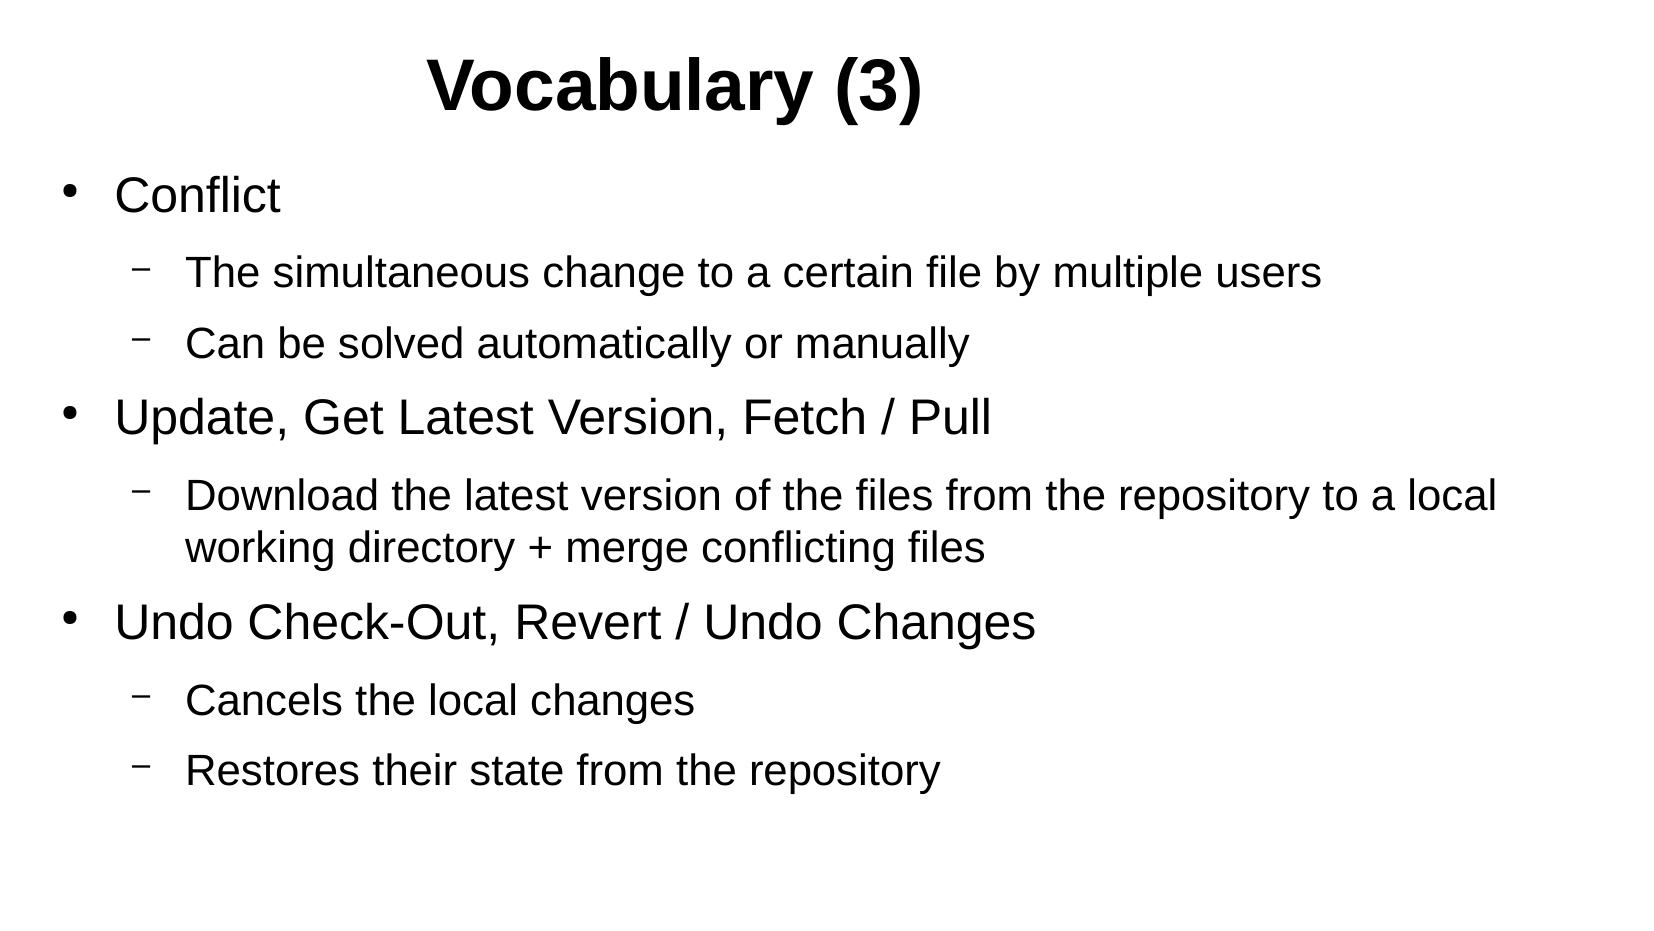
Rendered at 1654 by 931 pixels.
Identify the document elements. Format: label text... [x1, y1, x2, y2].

list Conflict The simultaneous change to a certain file by multiple users Can be solved automatically or manually Update, Get Latest Version, Fetch / Pull Download the latest version of the files from the repository to a local working directory + merge conflicting files Undo Check-Out, Revert / Undo Changes Cancels the local changes Restores their state from the repository [25, 156, 1628, 912]
title Vocabulary (3) [25, 5, 1325, 157]
